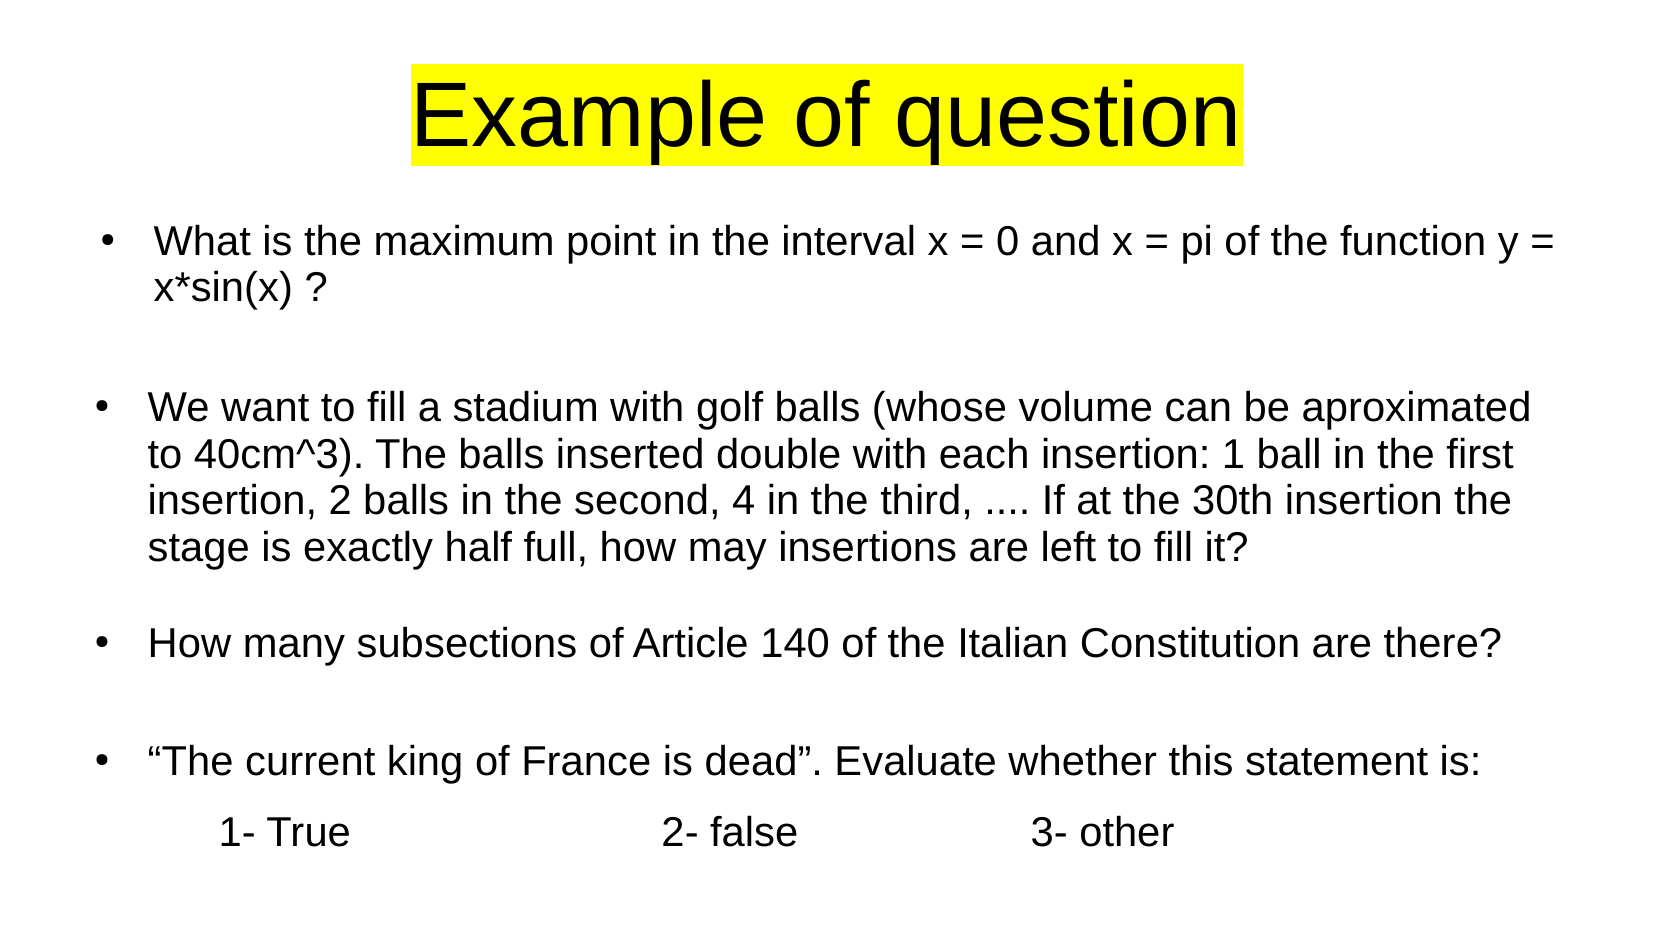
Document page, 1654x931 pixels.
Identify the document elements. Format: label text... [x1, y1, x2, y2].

list We want to fill a stadium with golf balls (whose volume can be aproximated to 40cm^3). The balls inserted double with each insertion: 1 ball in the first insertion, 2 balls in the second, 4 in the third, .... If at the 30th insertion the stage is exactly half full, how may insertions are left to fill it? [76, 383, 1565, 580]
title Example of question [82, 37, 1571, 193]
list How many subsections of Article 140 of the Italian Constitution are there? [76, 620, 1565, 698]
list What is the maximum point in the interval x = 0 and x = pi of the function y = x*sin(x) ? [82, 217, 1571, 325]
list “The current king of France is dead”. Evaluate whether this statement is: 1- True 2- false 3- other [76, 738, 1565, 875]
